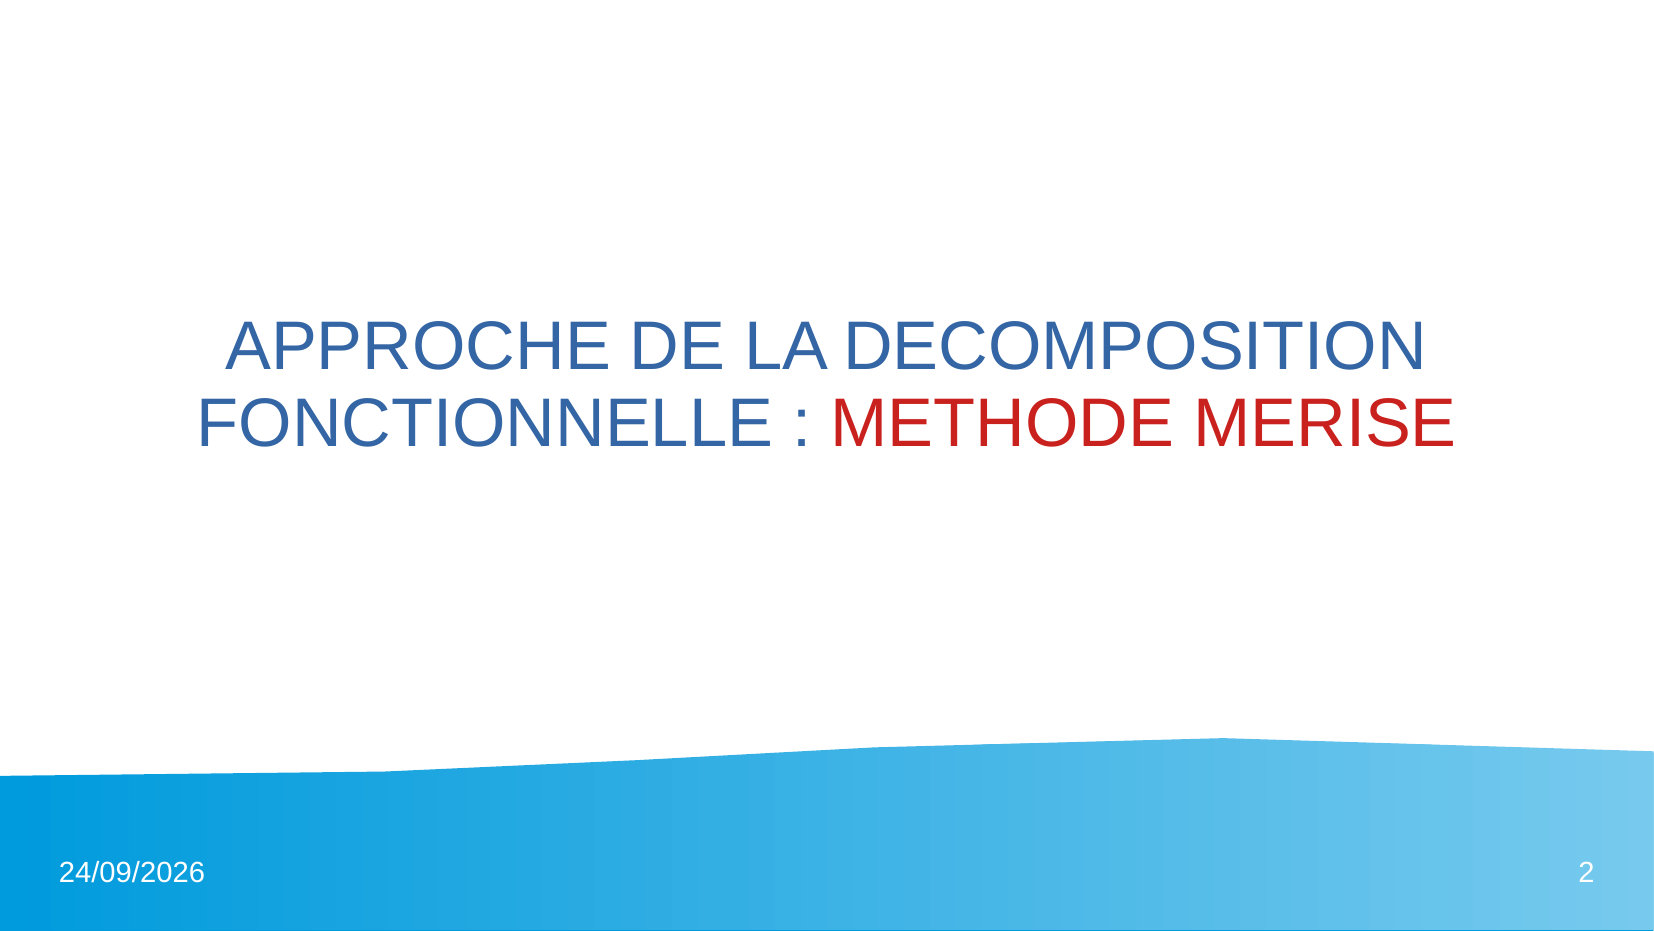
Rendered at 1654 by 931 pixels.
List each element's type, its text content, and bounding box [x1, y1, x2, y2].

title APPROCHE DE LA DECOMPOSITION FONCTIONNELLE : METHODE MERISE [88, 295, 1565, 473]
